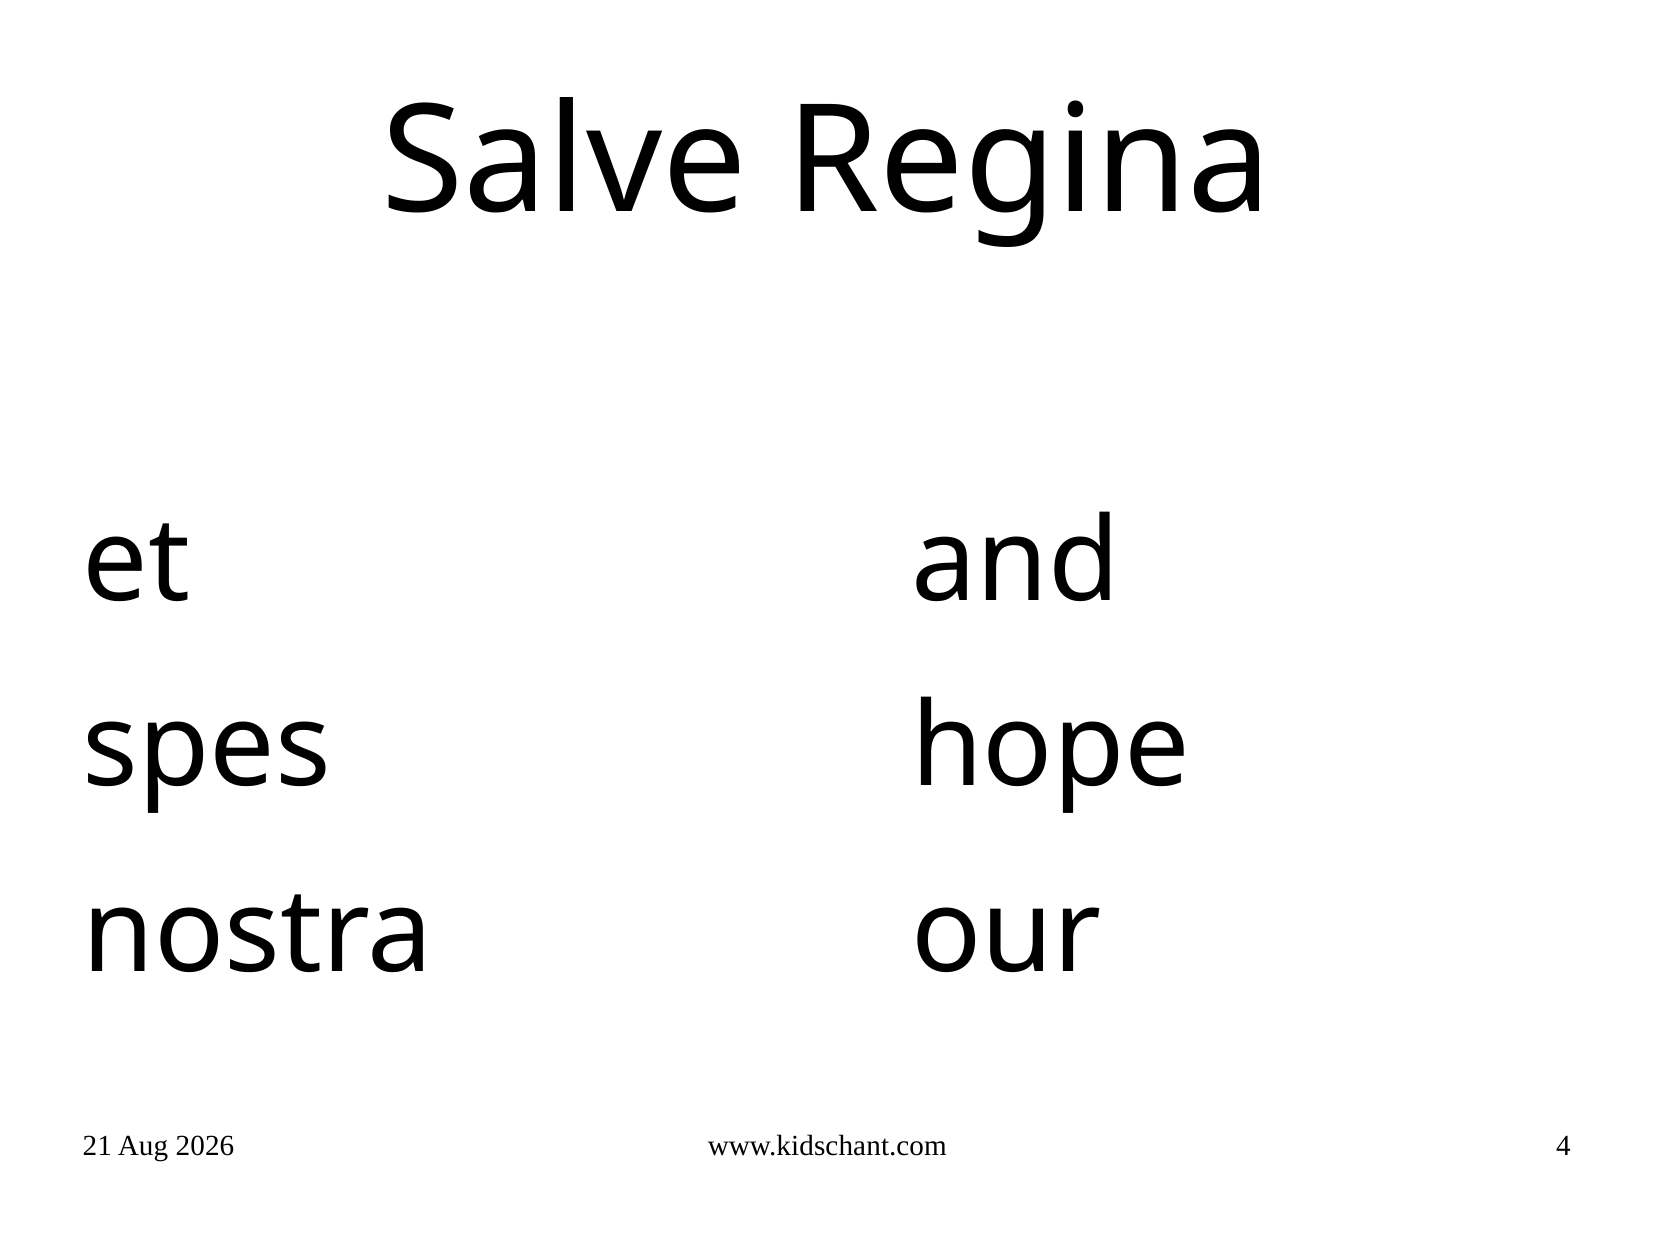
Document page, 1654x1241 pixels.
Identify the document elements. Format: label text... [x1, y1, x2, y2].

title Salve Regina [82, 49, 1571, 257]
list et spes nostra [82, 290, 809, 1010]
list and hope our [845, 290, 1572, 1010]
